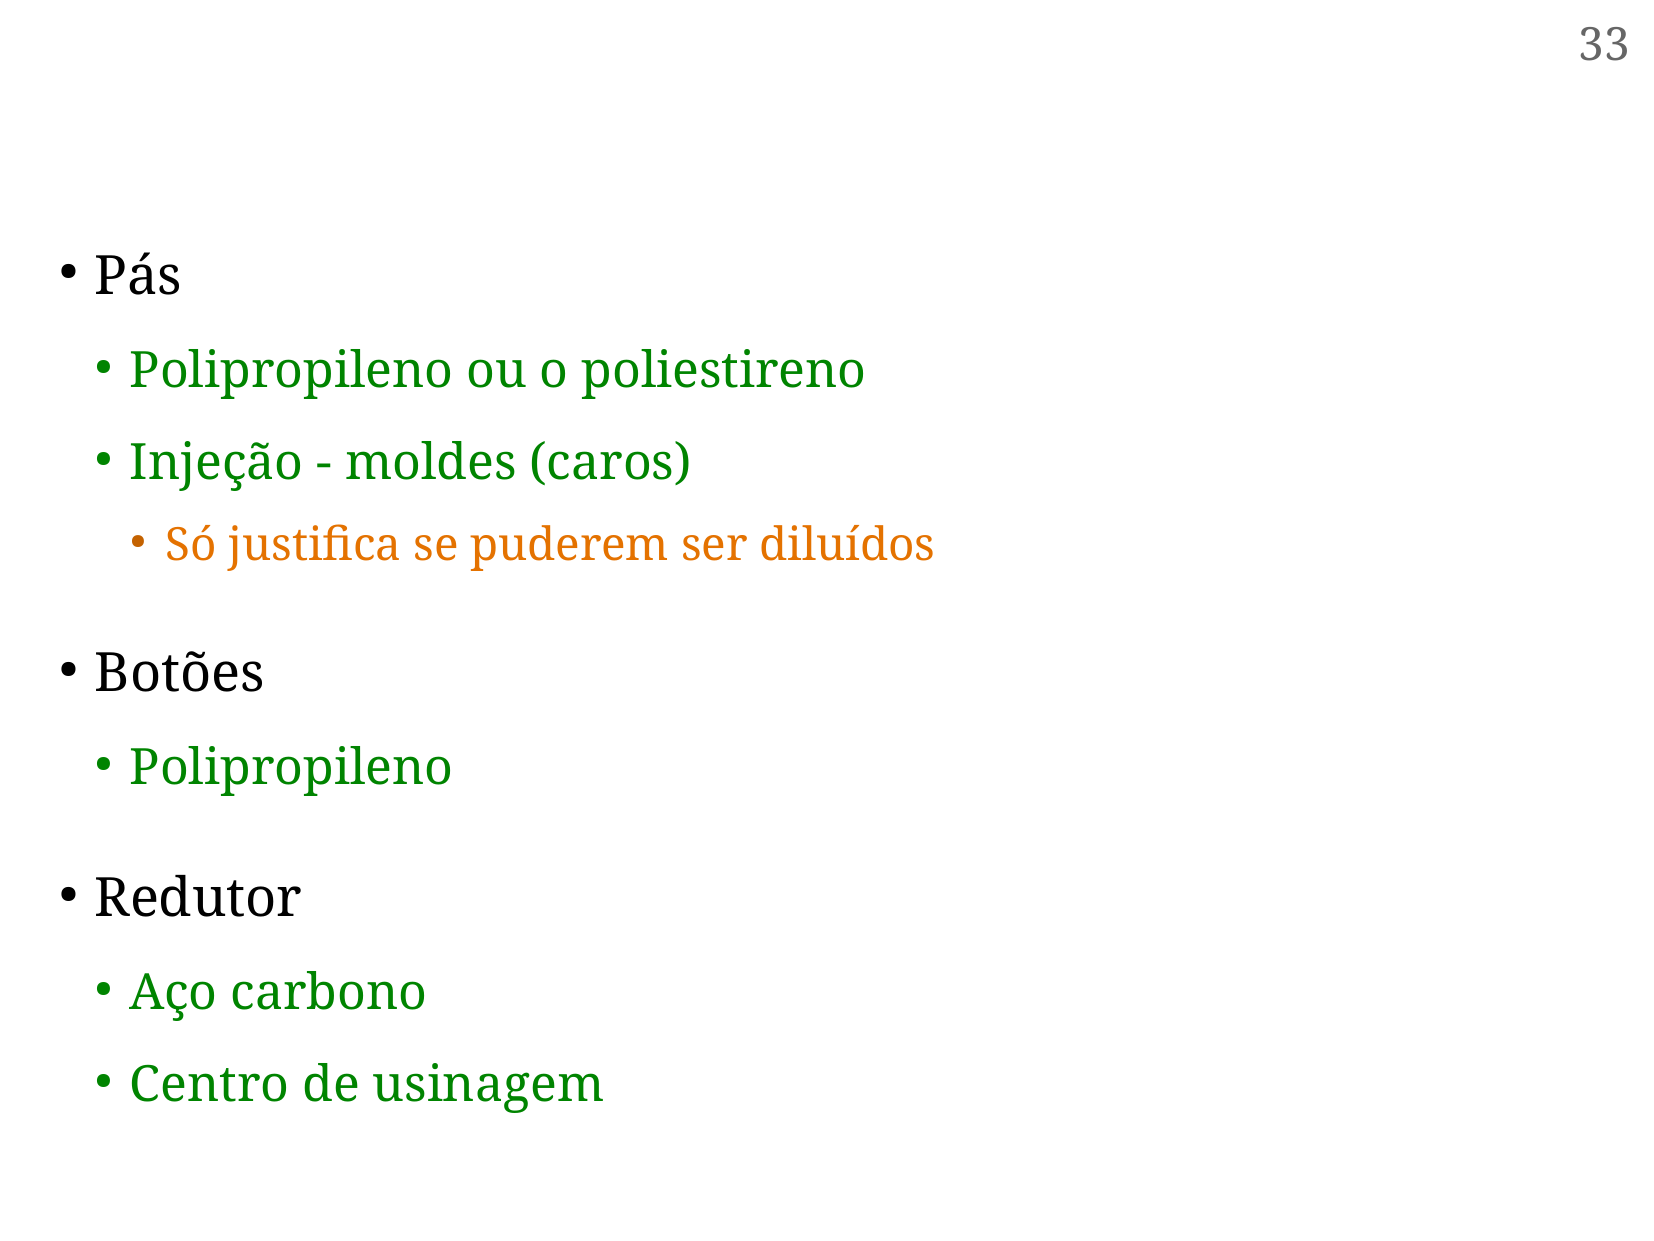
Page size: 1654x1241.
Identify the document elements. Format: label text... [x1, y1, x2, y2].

list Pás Polipropileno ou o poliestireno Injeção - moldes (caros) Só justifica se puderem ser diluídos Botões Polipropileno Redutor Aço carbono Centro de usinagem [59, 236, 1595, 1211]
